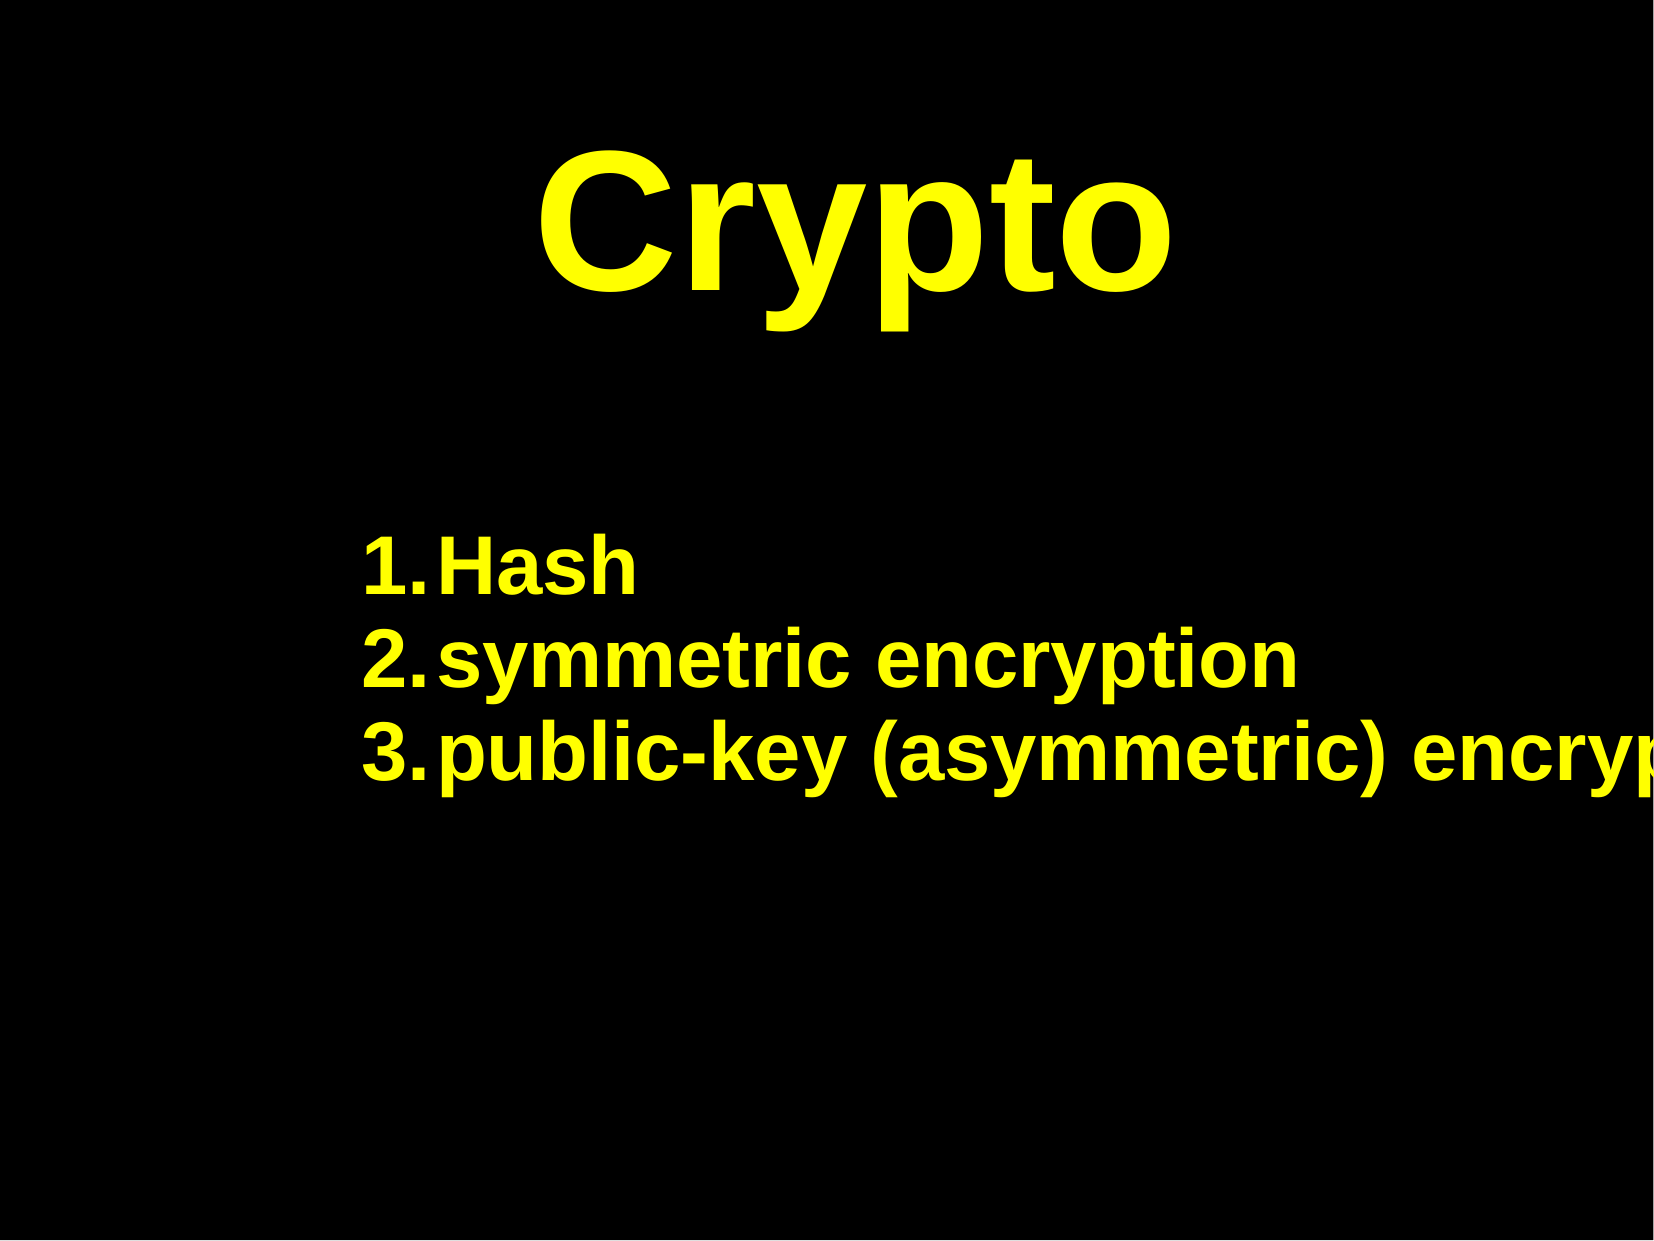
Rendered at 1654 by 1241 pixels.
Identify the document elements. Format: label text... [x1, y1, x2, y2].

text_box [0, 0, 1654, 1241]
text_box [1650, 746, 1654, 770]
text_box 1. Hash 2. symmetric encryption 3. public-key (asymmetric) encryption [346, 561, 1367, 757]
text_box Crypto [908, 201, 952, 273]
text_box Crypto [346, 123, 1367, 319]
